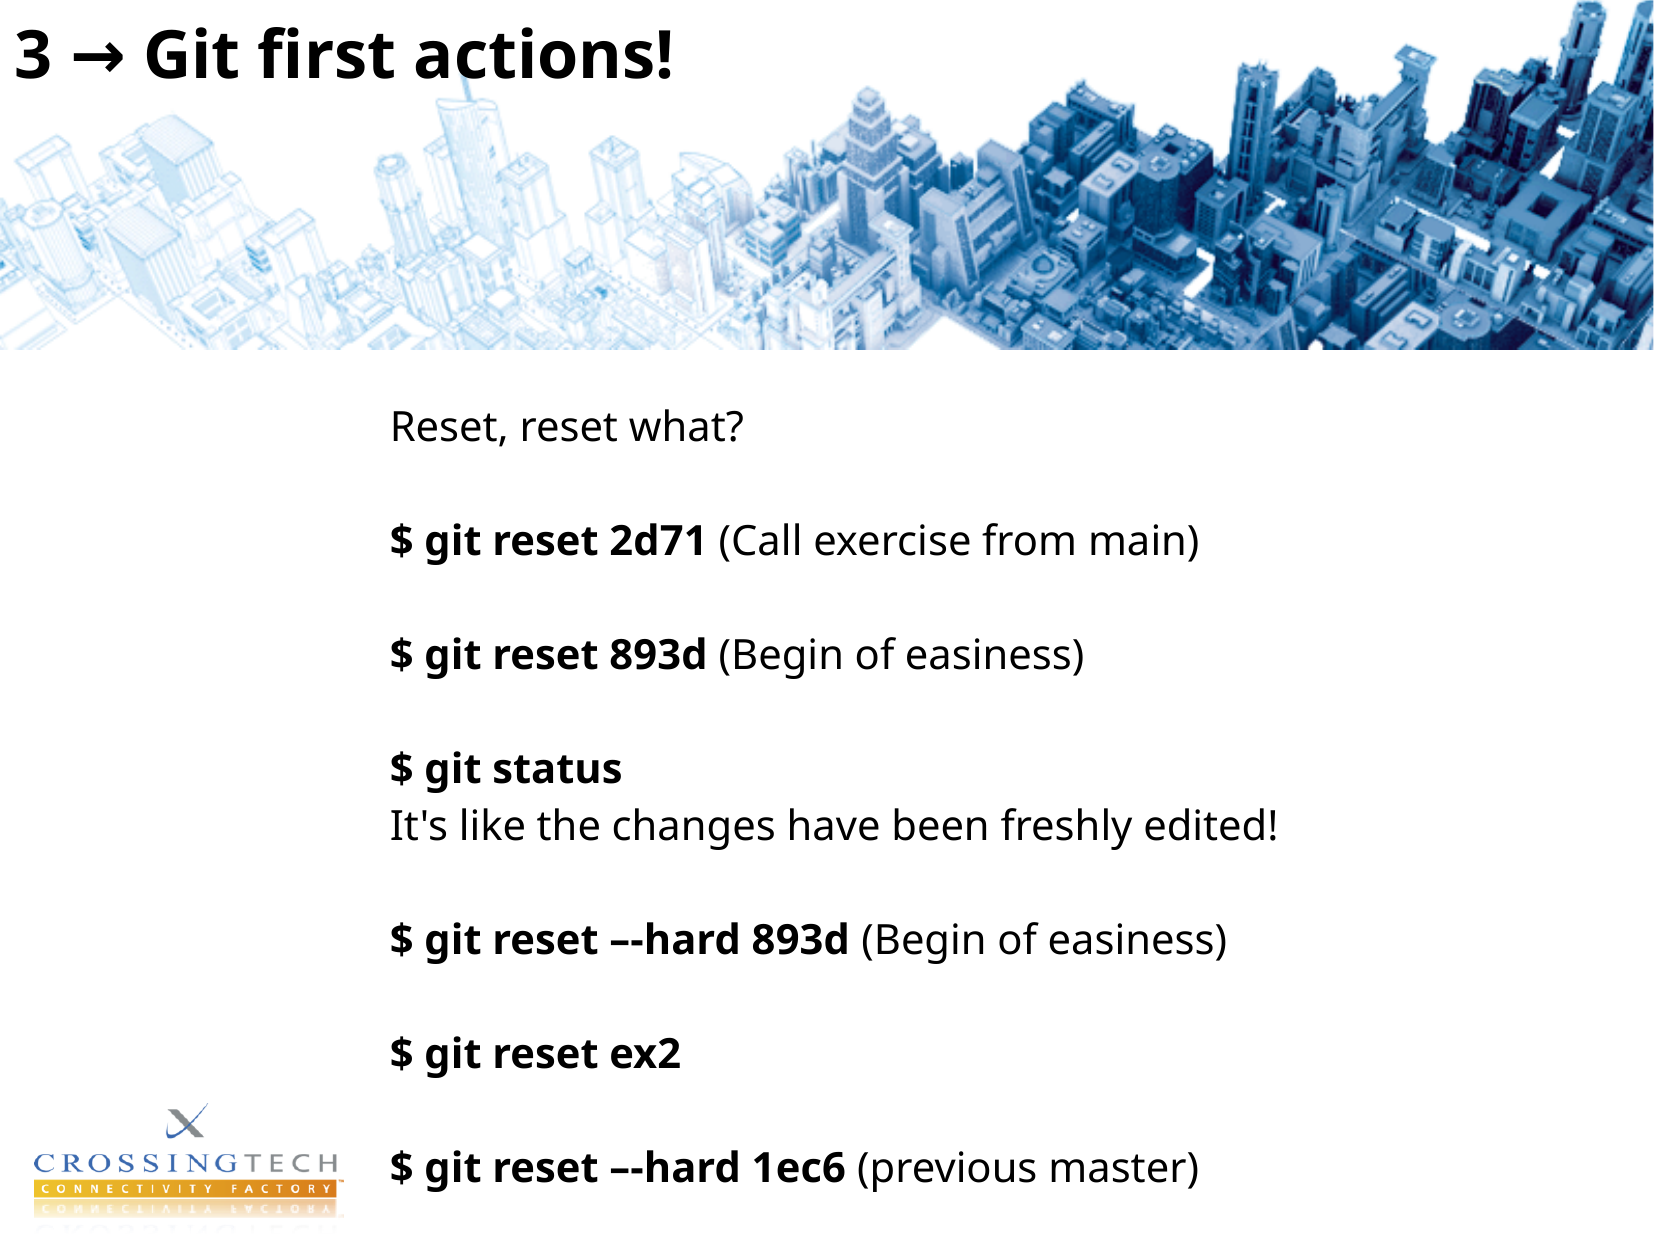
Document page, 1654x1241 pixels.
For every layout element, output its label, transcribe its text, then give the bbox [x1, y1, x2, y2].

picture [34, 1103, 344, 1237]
picture [0, 0, 1654, 350]
text_box Reset, reset what? $ git reset 2d71 (Call exercise from main) $ git reset 893d (Begin of easiness) $ git status It's like the changes have been freshly edited! $ git reset –-hard 893d (Begin of easiness) $ git reset ex2 $ git reset –-hard 1ec6 (previous master) [375, 389, 1585, 1083]
text_box 3 → Git first actions! [0, 0, 913, 93]
